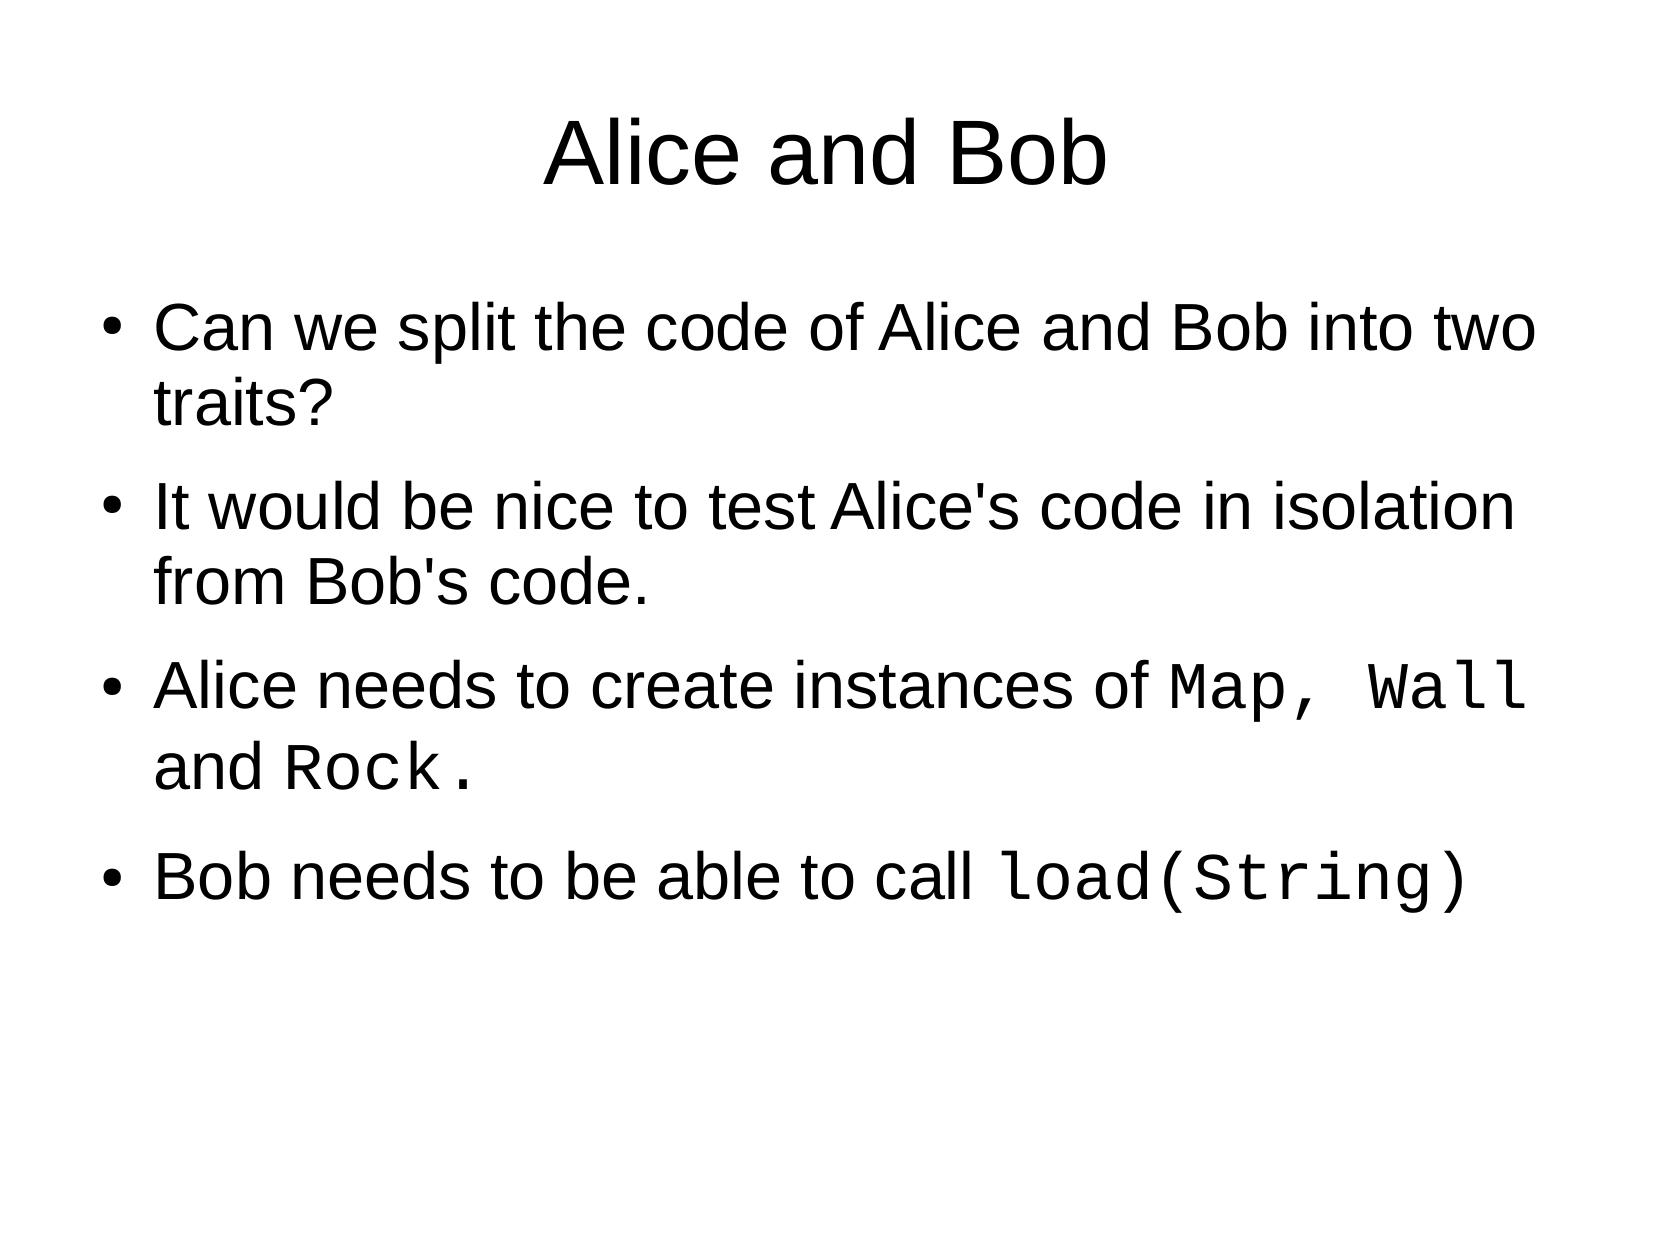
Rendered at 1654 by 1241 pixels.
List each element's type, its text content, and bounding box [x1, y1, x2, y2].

title Alice and Bob [82, 49, 1571, 257]
list Can we split the code of Alice and Bob into two traits? It would be nice to test Alice's code in isolation from Bob's code. Alice needs to create instances of Map, Wall and Rock. Bob needs to be able to call load(String) [82, 290, 1571, 1010]
